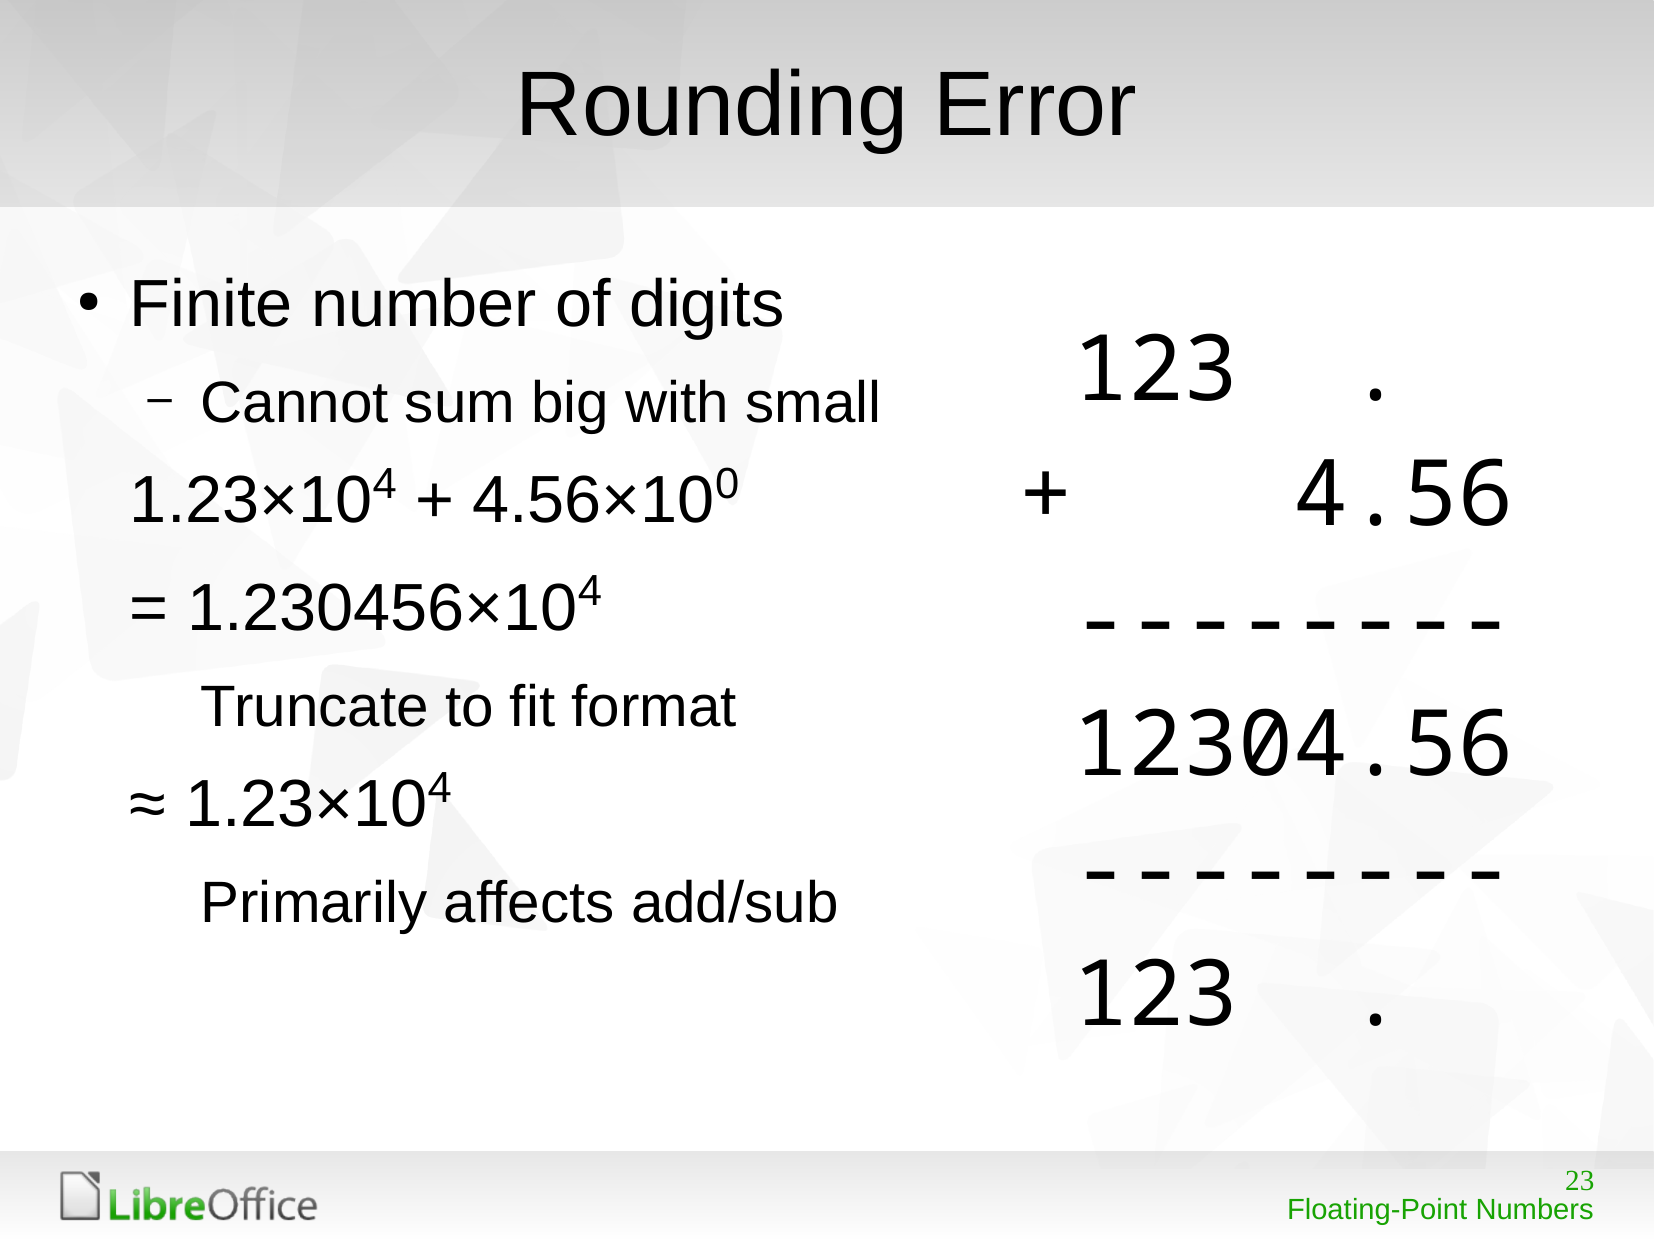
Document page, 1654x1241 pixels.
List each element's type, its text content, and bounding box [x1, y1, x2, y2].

list Finite number of digits Cannot sum big with small 1.23×104 + 4.56×100 = 1.230456×104 Truncate to fit format ≈ 1.23×104 Primarily affects add/sub [59, 265, 1595, 986]
text_box 123 . + 4.56 -------- 12304.56 -------- 123 . [1003, 295, 1565, 955]
picture [0, 0, 783, 931]
title Rounding Error [59, 29, 1595, 178]
picture [41, 1152, 337, 1240]
picture [915, 548, 1654, 1169]
